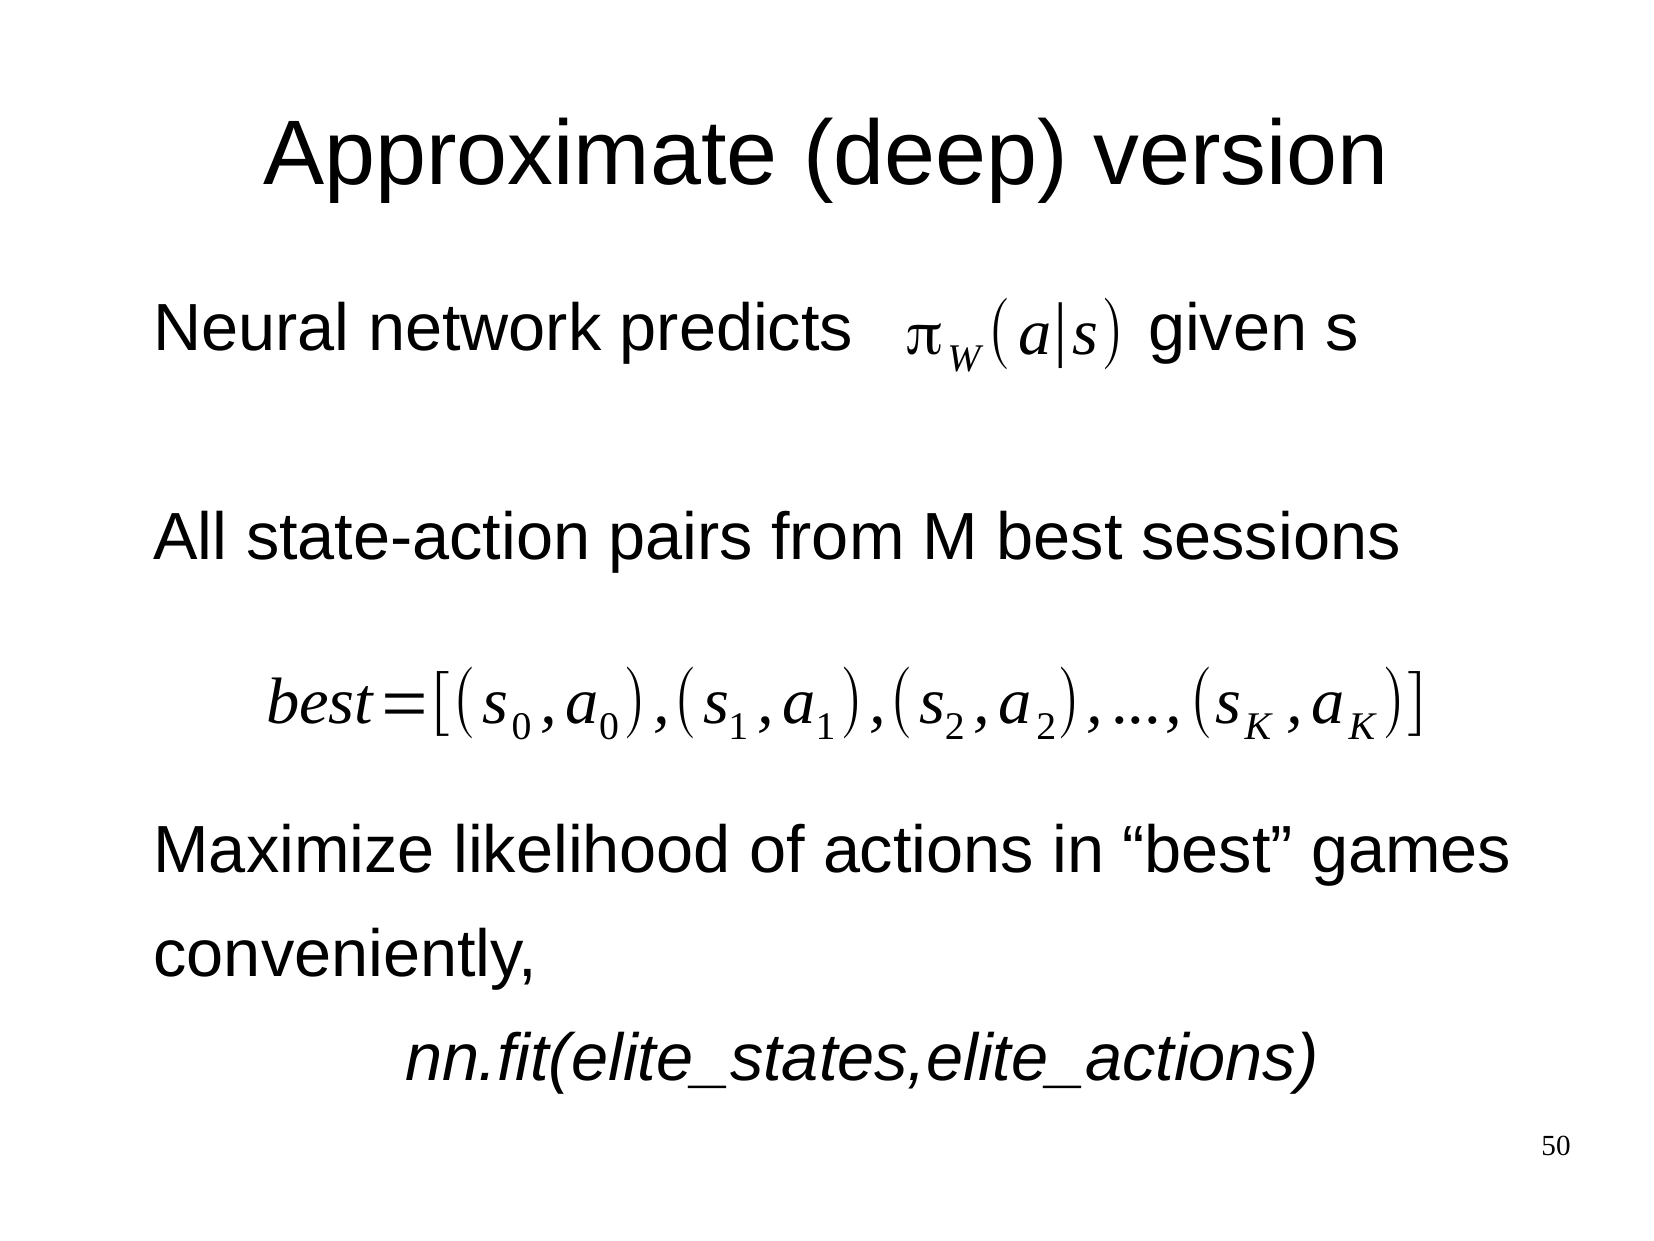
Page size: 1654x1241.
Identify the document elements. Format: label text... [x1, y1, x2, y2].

chart [249, 661, 1441, 747]
list Neural network predicts given s All state-action pairs from M best sessions Maximize likelihood of actions in “best” games conveniently, nn.fit(elite_states,elite_actions) [82, 290, 1571, 1241]
title Approximate (deep) version [82, 49, 1571, 257]
chart [889, 293, 1139, 379]
